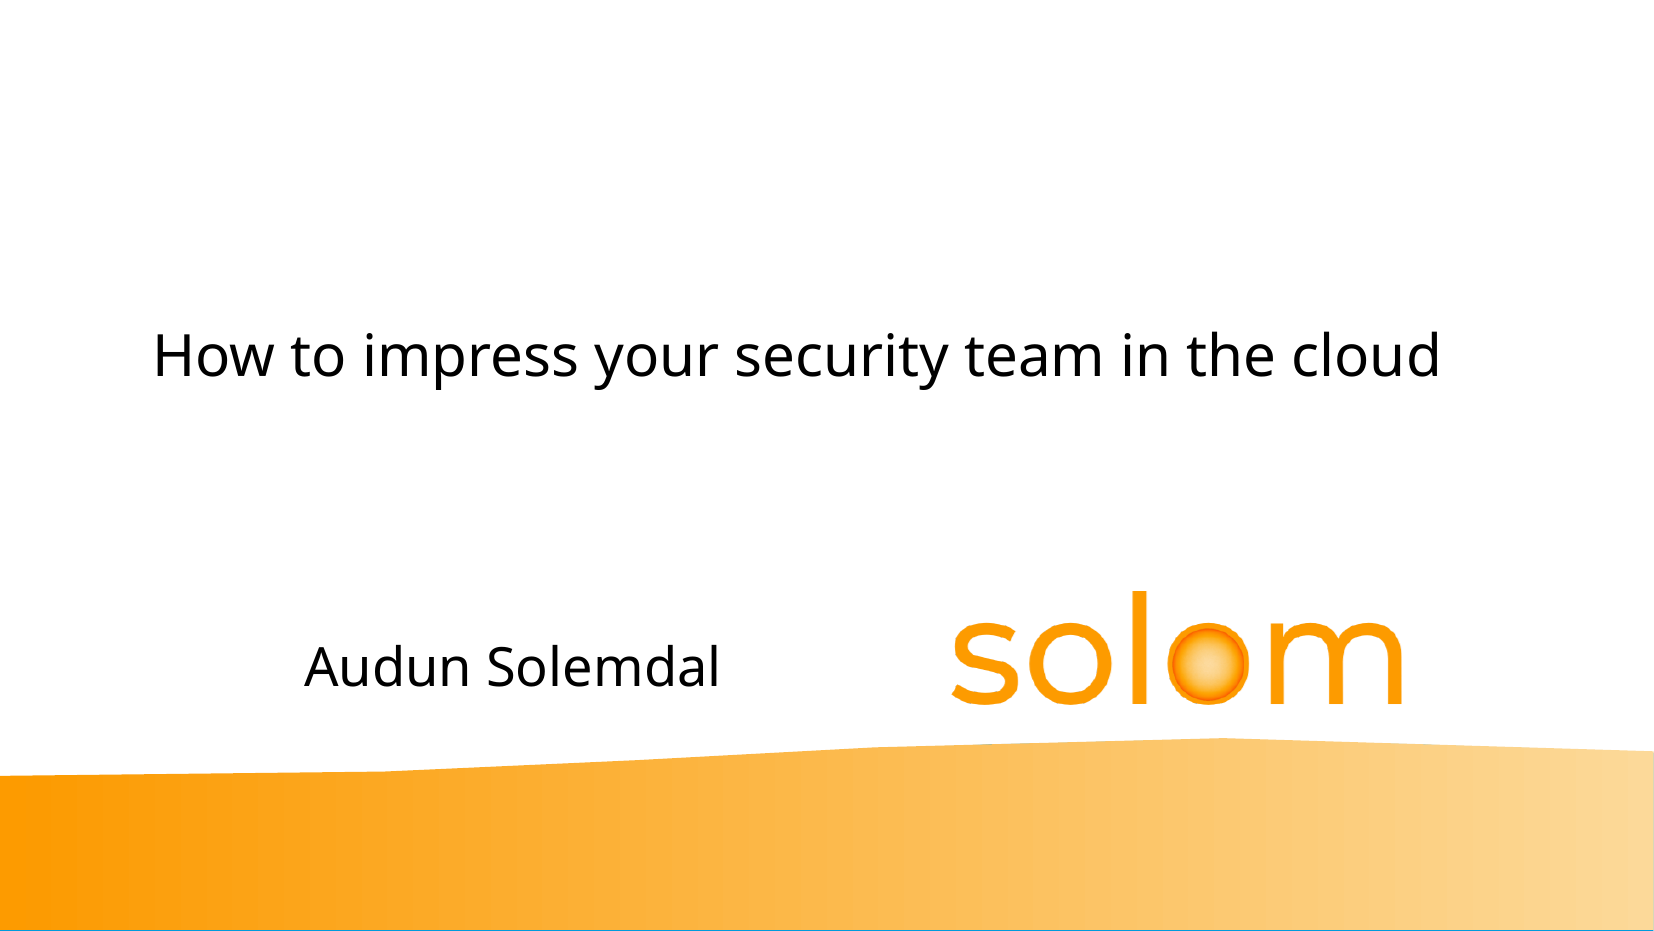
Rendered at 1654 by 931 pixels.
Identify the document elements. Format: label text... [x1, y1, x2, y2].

title How to impress your security team in the cloud [59, 265, 1536, 443]
picture [927, 578, 1435, 727]
text_box Audun Solemdal [289, 620, 910, 768]
